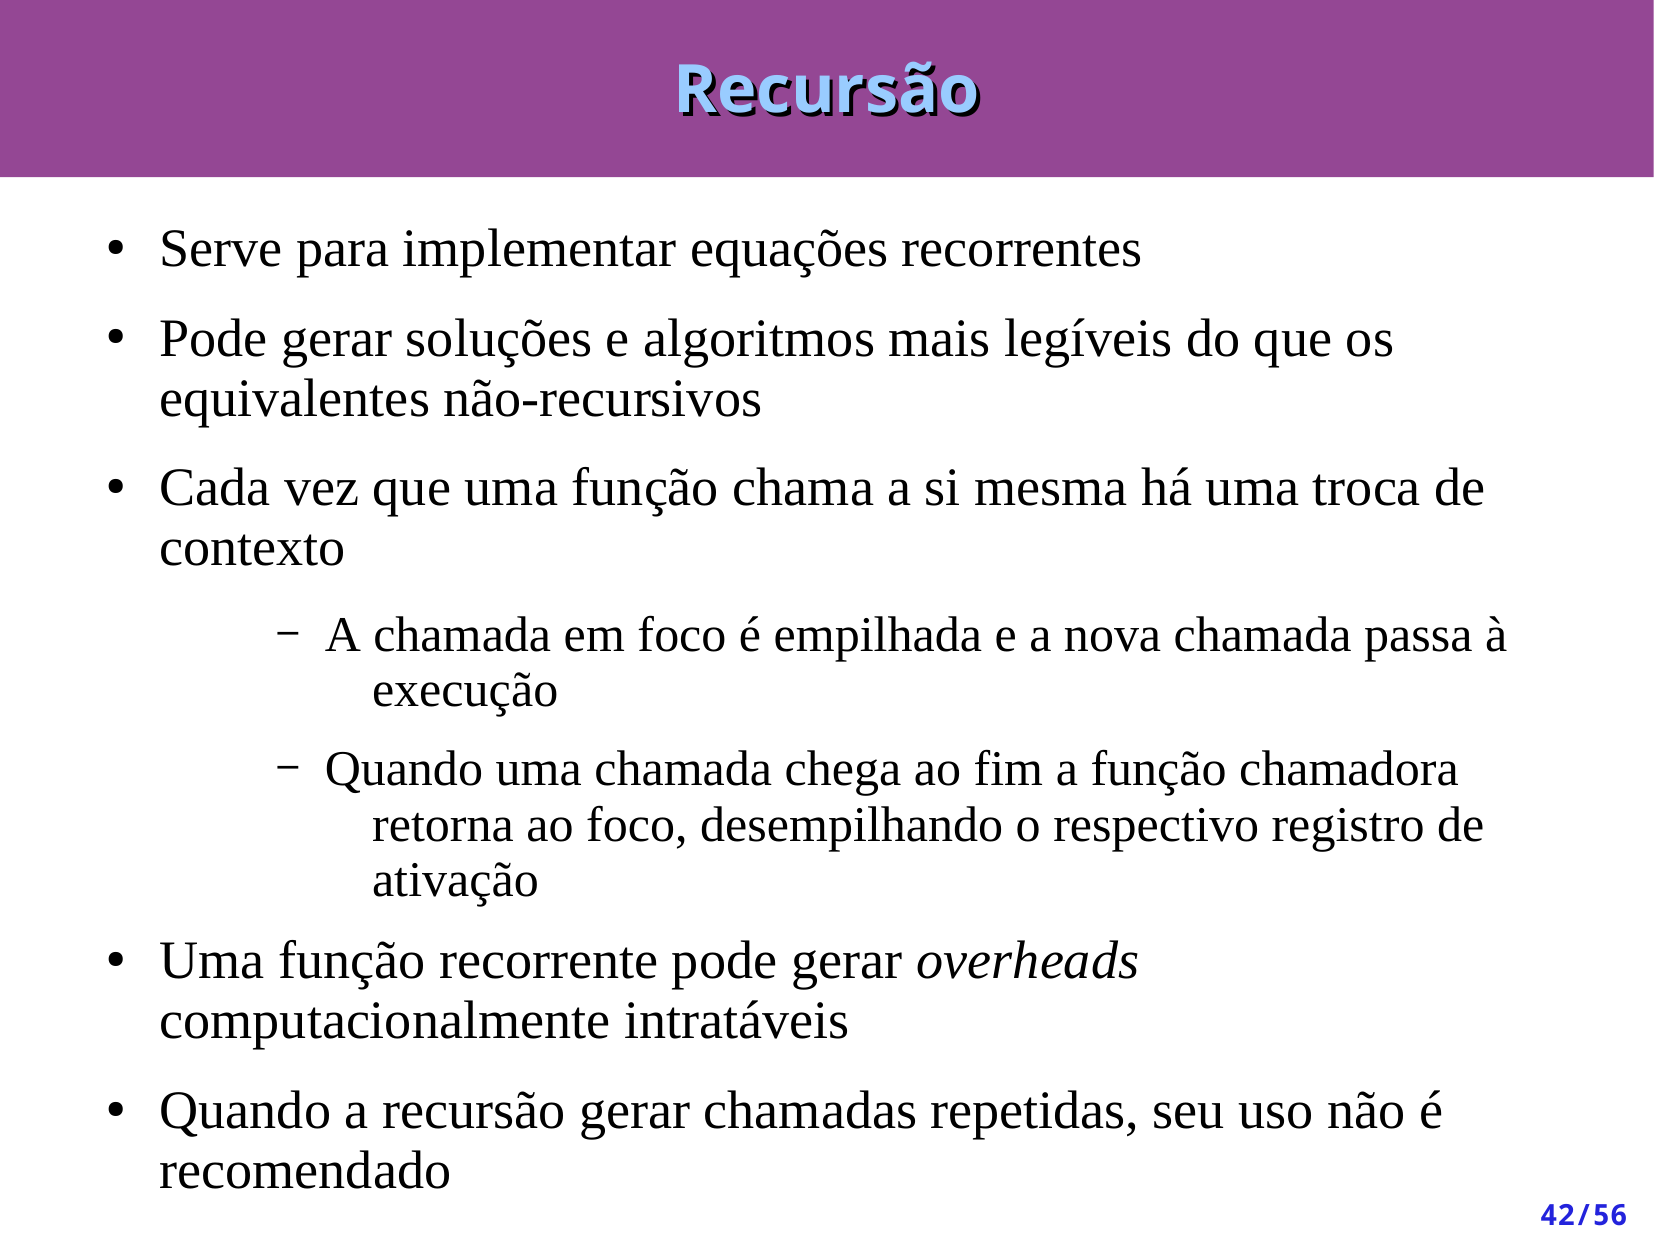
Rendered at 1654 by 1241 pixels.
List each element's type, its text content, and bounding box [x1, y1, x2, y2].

title Recursão [82, 0, 1571, 176]
list Serve para implementar equações recorrentes Pode gerar soluções e algoritmos mais legíveis do que os equivalentes não-recursivos Cada vez que uma função chama a si mesma há uma troca de contexto A chamada em foco é empilhada e a nova chamada passa à execução Quando uma chamada chega ao fim a função chamadora retorna ao foco, desempilhando o respectivo registro de ativação Uma função recorrente pode gerar overheads computacionalmente intratáveis Quando a recursão gerar chamadas repetidas, seu uso não é recomendado [88, 218, 1577, 1205]
